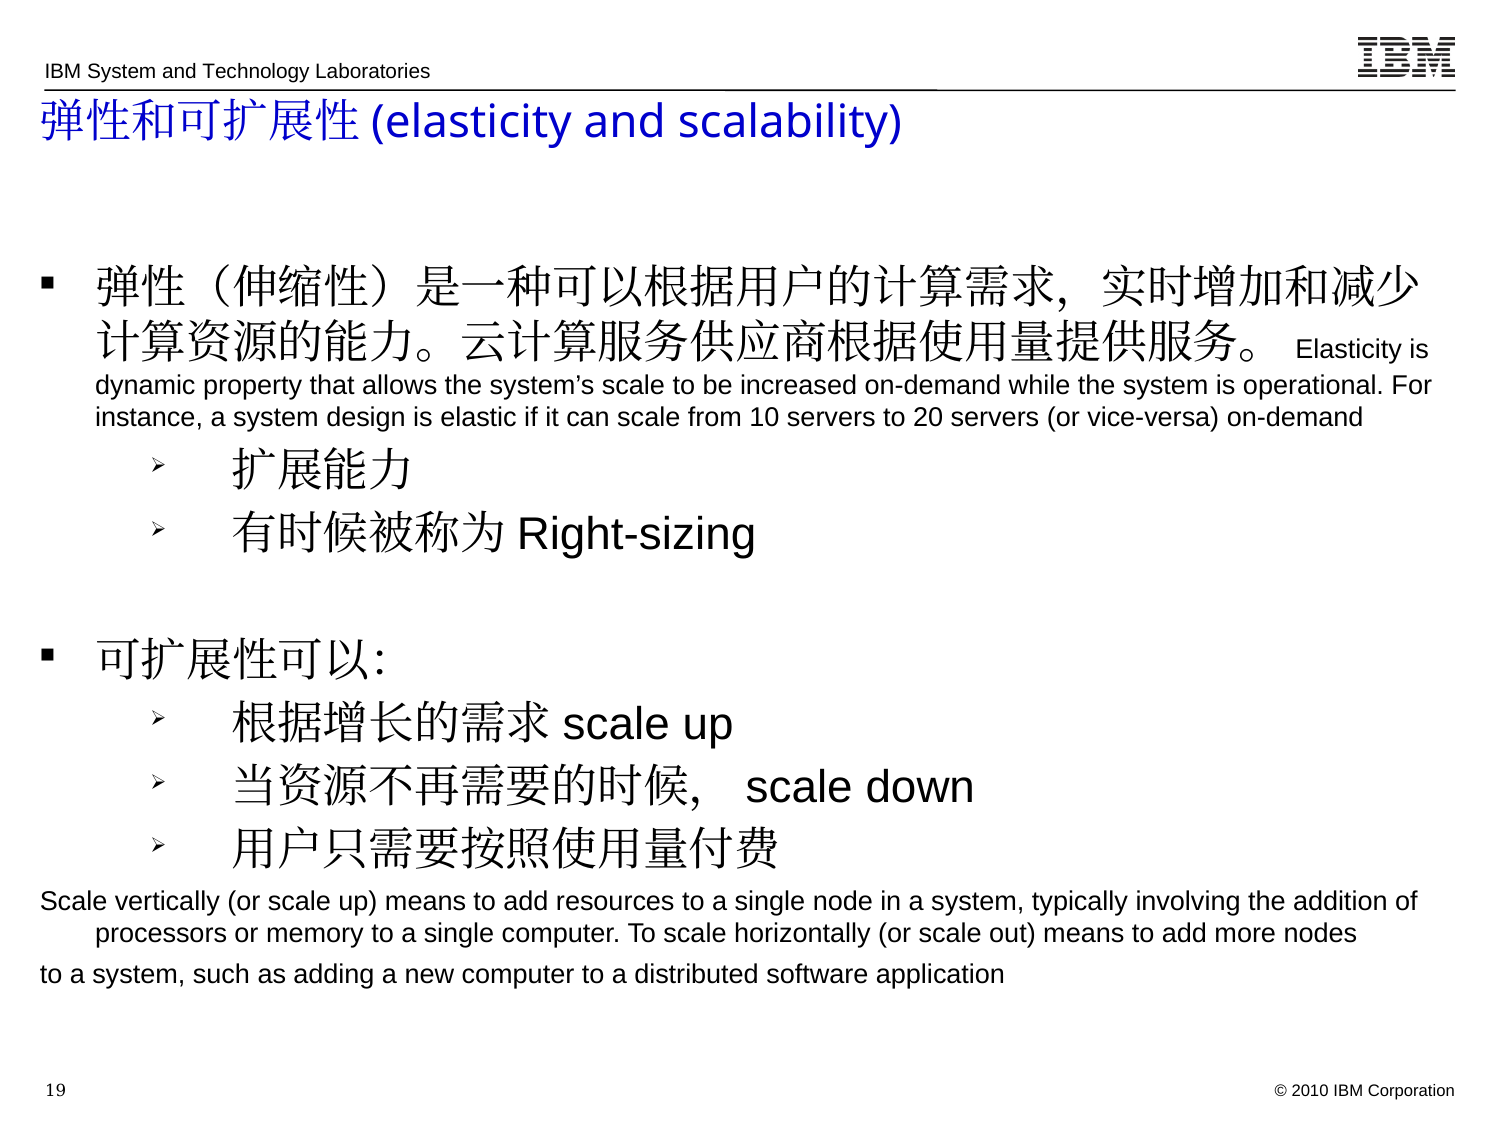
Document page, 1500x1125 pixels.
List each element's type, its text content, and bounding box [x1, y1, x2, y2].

picture [1358, 37, 1455, 77]
list 弹性（伸缩性）是一种可以根据用户的计算需求，实时增加和减少计算资源的能力。云计算服务供应商根据使用量提供服务。Elasticity is dynamic property that allows the system’s scale to be increased on-demand while the system is operational. For instance, a system design is elastic if it can scale from 10 servers to 20 servers (or vice-versa) on-demand 扩展能力 有时候被称为Right-sizing 可扩展性可以： 根据增长的需求scale up 当资源不再需要的时候，scale down 用户只需要按照使用量付费 Scale vertically (or scale up) means to add resources to a single node in a system, typically involving the addition of processors or memory to a single computer. To scale horizontally (or scale out) means to add more nodes to a system, such as adding a new computer to a distributed software application [24, 249, 1446, 998]
title 弹性和可扩展性(elasticity and scalability) [24, 90, 1446, 193]
text_box <number> [29, 1072, 85, 1108]
